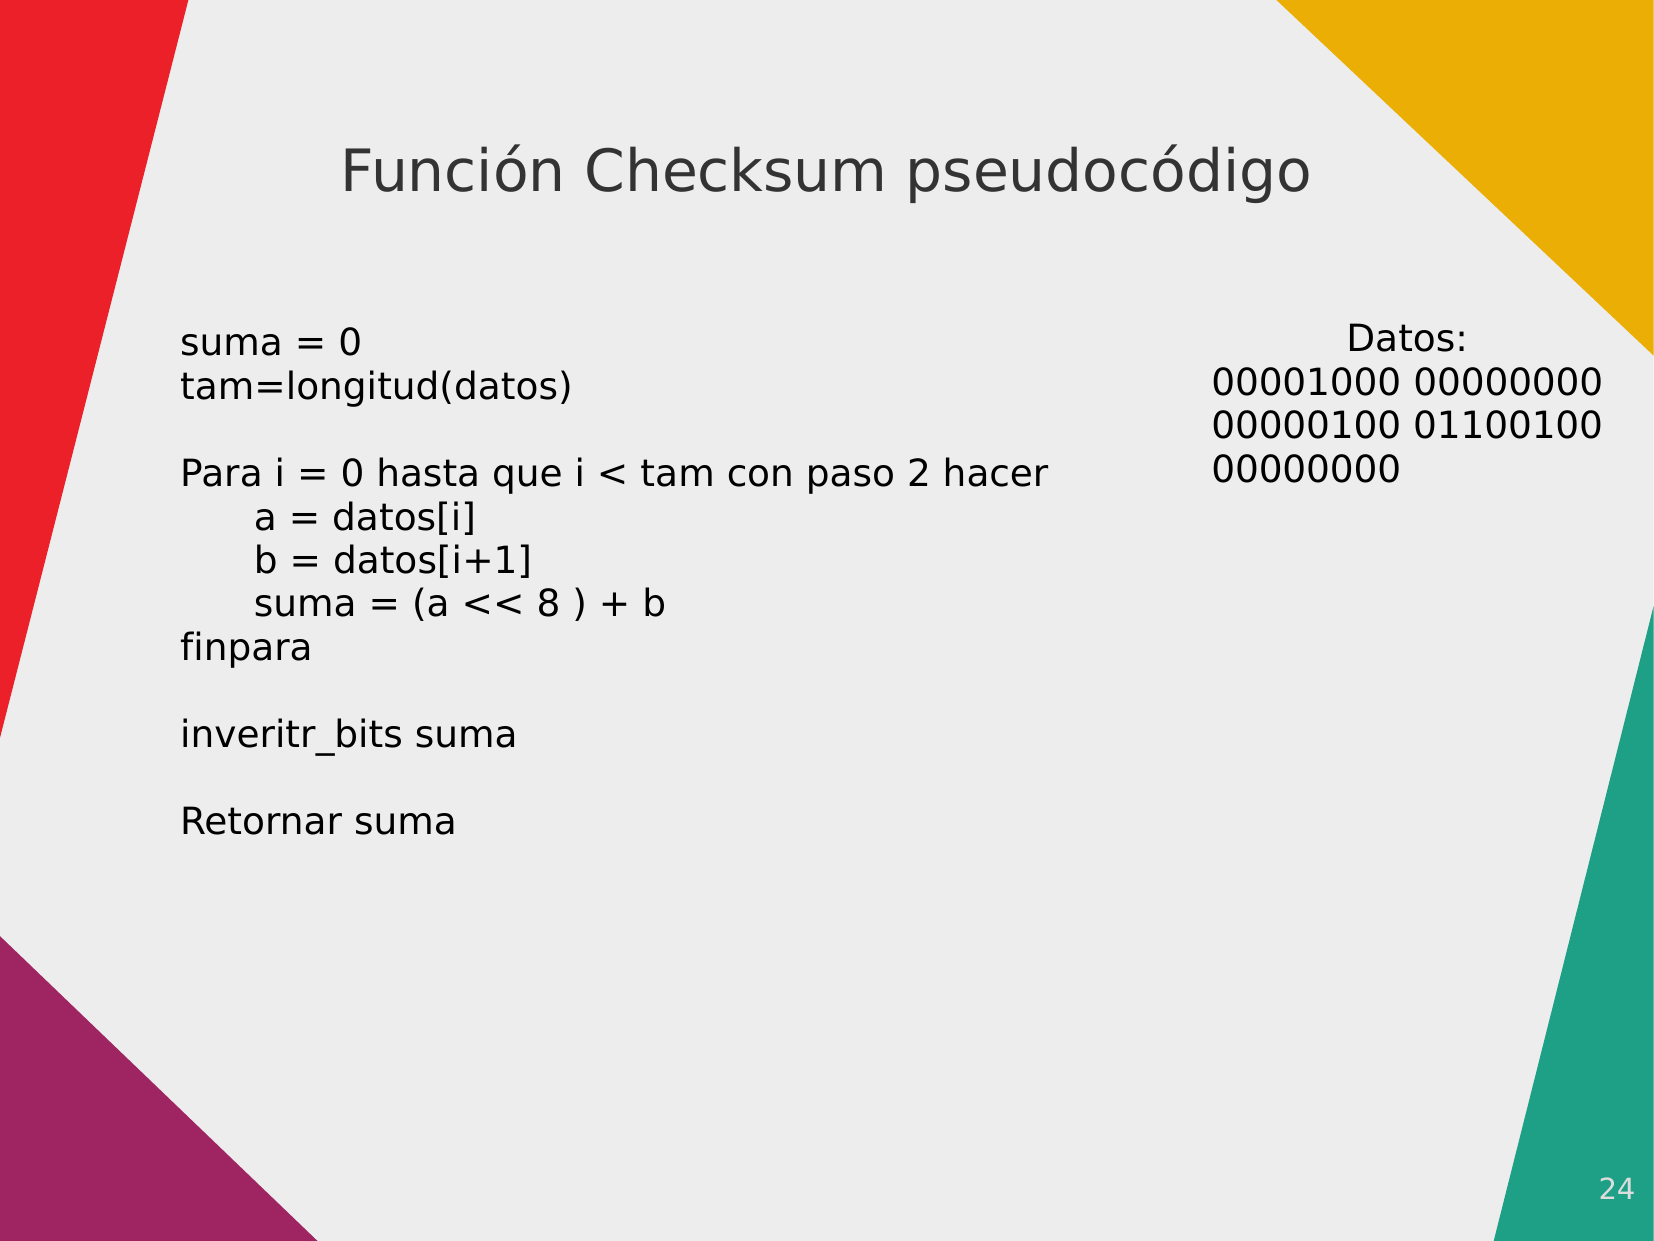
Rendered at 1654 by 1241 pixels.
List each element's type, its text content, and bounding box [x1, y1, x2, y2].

text_box suma = 0 tam=longitud(datos) Para i = 0 hasta que i < tam con paso 2 hacer a = datos[i] b = datos[i+1] suma = (a << 8 ) + b finpara inveritr_bits suma Retornar suma [165, 313, 1188, 1025]
title Función Checksum pseudocódigo [114, 73, 1539, 271]
text_box Datos: 00001000 00000000 00000100 01100100 00000000 [1196, 309, 1619, 629]
